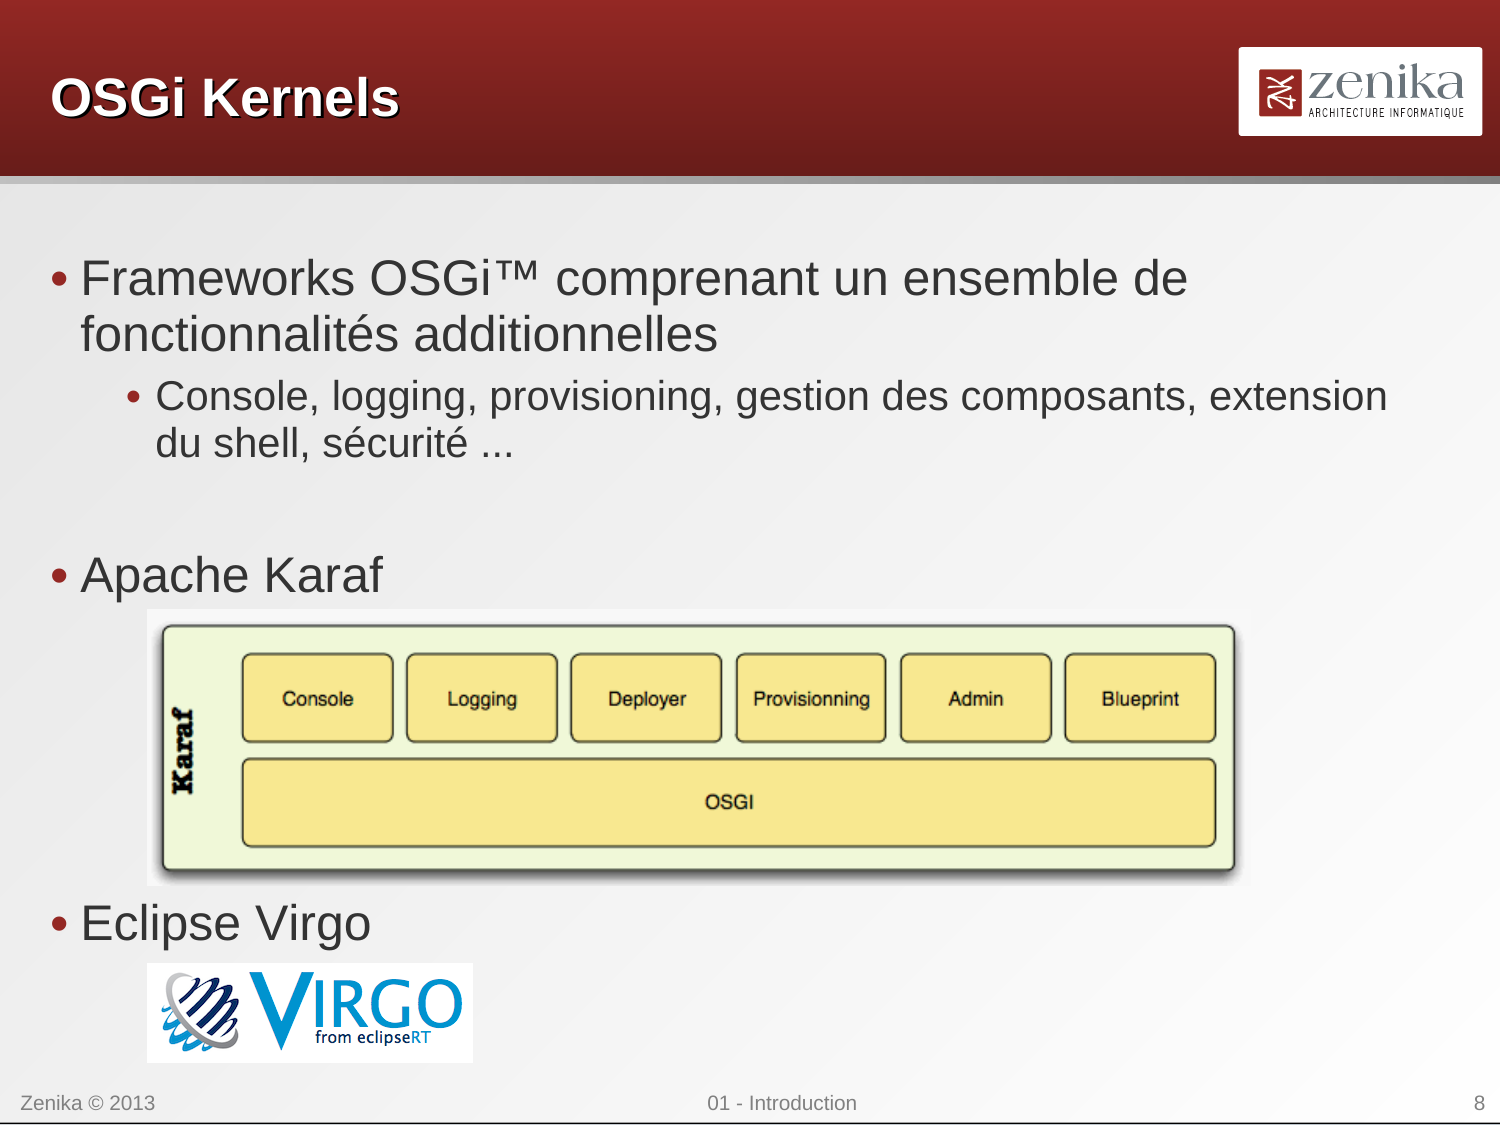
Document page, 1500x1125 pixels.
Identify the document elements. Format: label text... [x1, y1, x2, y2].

picture [147, 963, 473, 1063]
picture [1257, 58, 1464, 125]
list Frameworks OSGi™ comprenant un ensemble de fonctionnalités additionnelles Console, logging, provisioning, gestion des composants, extension du shell, sécurité ... Apache Karaf Eclipse Virgo [50, 249, 1435, 1064]
picture [147, 609, 1251, 886]
title OSGi Kernels [50, 15, 1206, 180]
